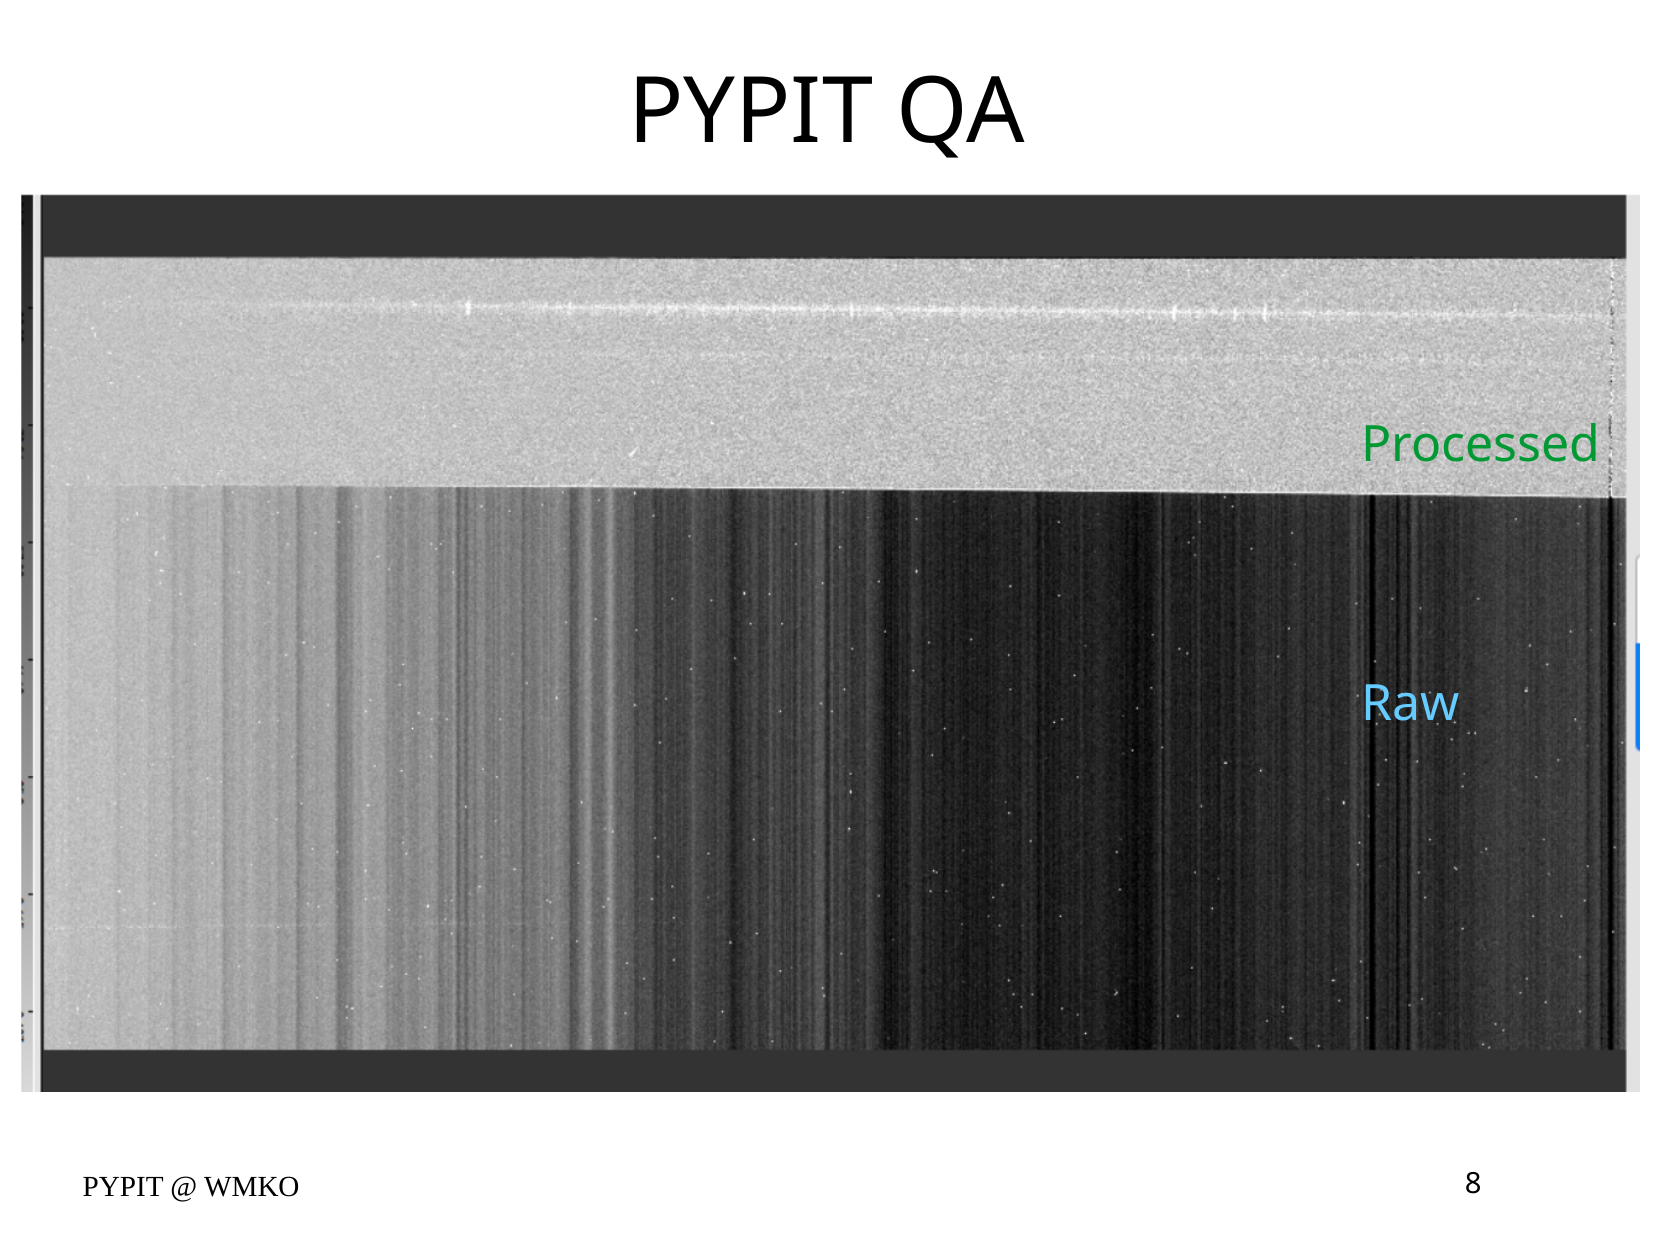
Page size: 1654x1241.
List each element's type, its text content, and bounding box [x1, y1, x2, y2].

text_box Raw [1346, 660, 1527, 740]
picture [20, 194, 1640, 1092]
title PYPIT QA [82, 47, 1571, 167]
text_box Processed [1346, 400, 1621, 545]
